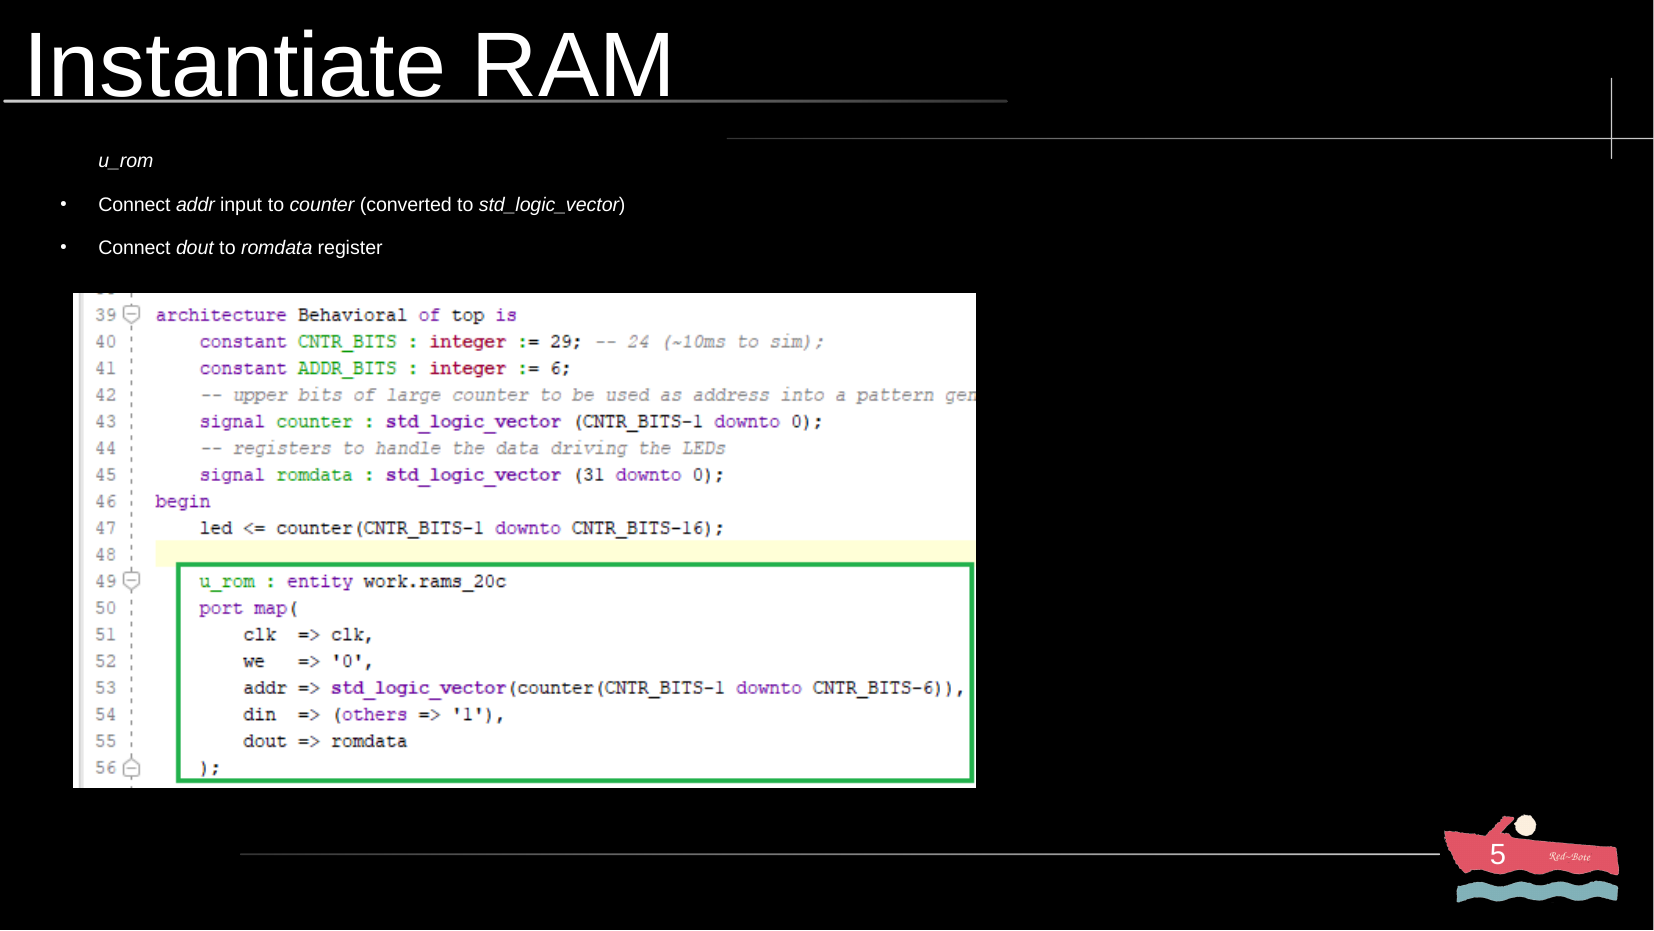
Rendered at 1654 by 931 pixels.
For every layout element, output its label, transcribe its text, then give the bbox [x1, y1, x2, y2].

list u_rom Connect addr input to counter (converted to std_logic_vector) Connect dout to romdata register [47, 150, 863, 259]
picture [1440, 807, 1625, 908]
picture [73, 293, 976, 788]
title Instantiate RAM [23, 11, 1589, 119]
